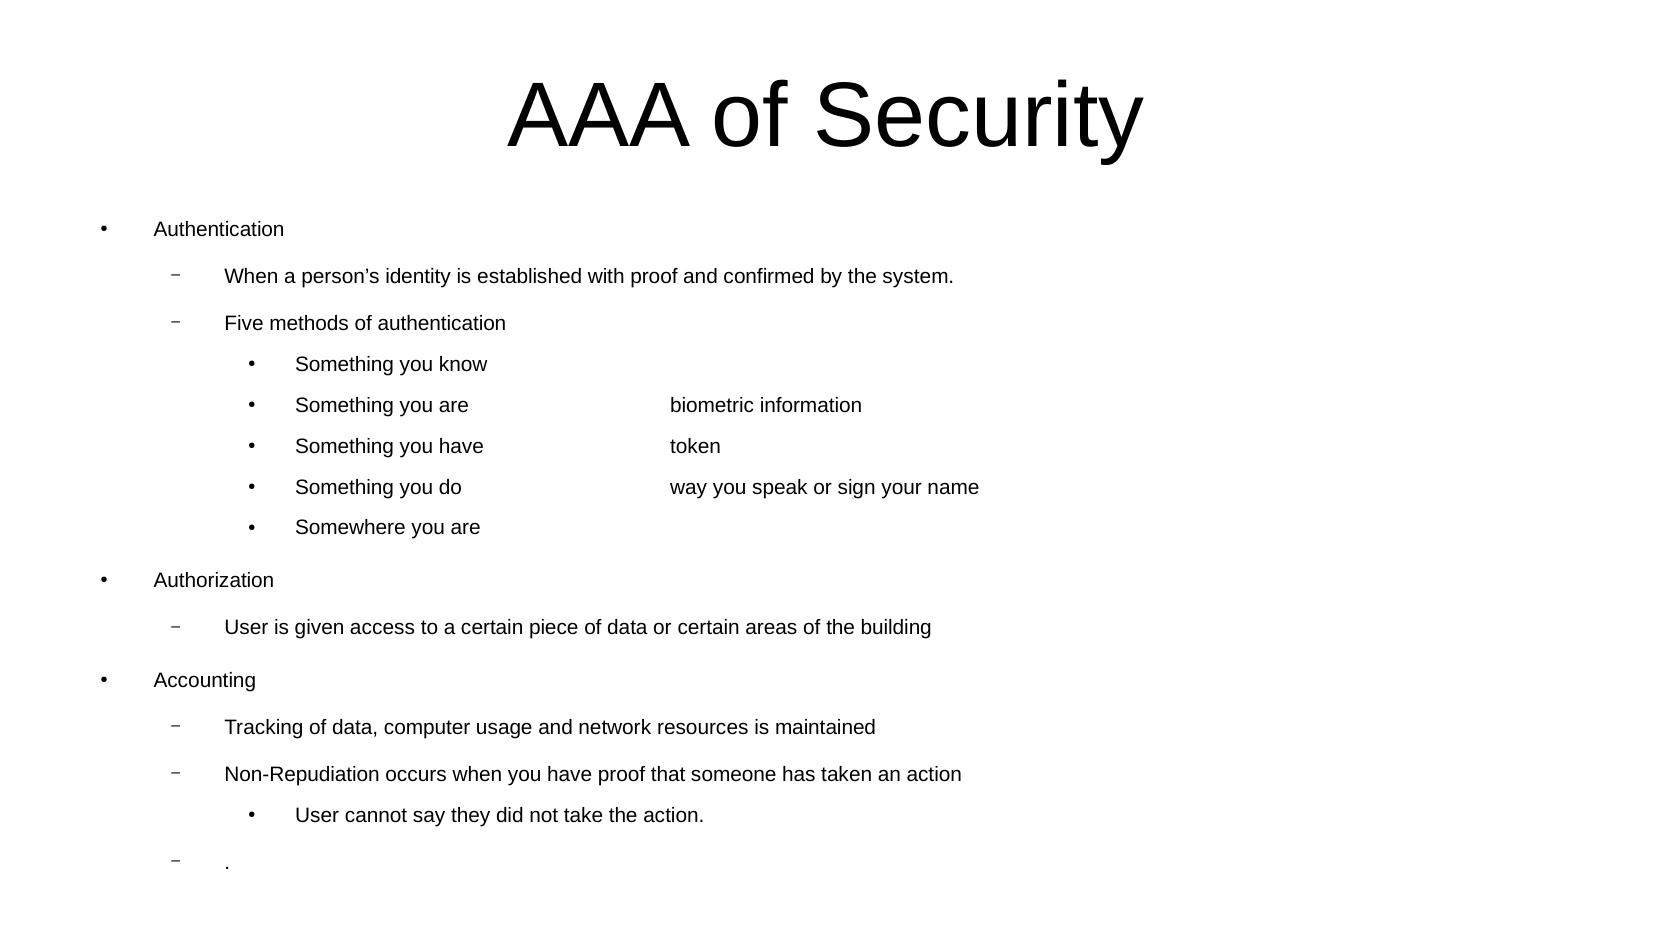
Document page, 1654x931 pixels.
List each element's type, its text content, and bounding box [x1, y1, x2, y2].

title AAA of Security [82, 37, 1571, 193]
list Authentication When a person’s identity is established with proof and confirmed by the system. Five methods of authentication Something you know Something you are biometric information Something you have token Something you do way you speak or sign your name Somewhere you are Authorization User is given access to a certain piece of data or certain areas of the building Accounting Tracking of data, computer usage and network resources is maintained Non-Repudiation occurs when you have proof that someone has taken an action User cannot say they did not take the action. . [82, 217, 1636, 901]
